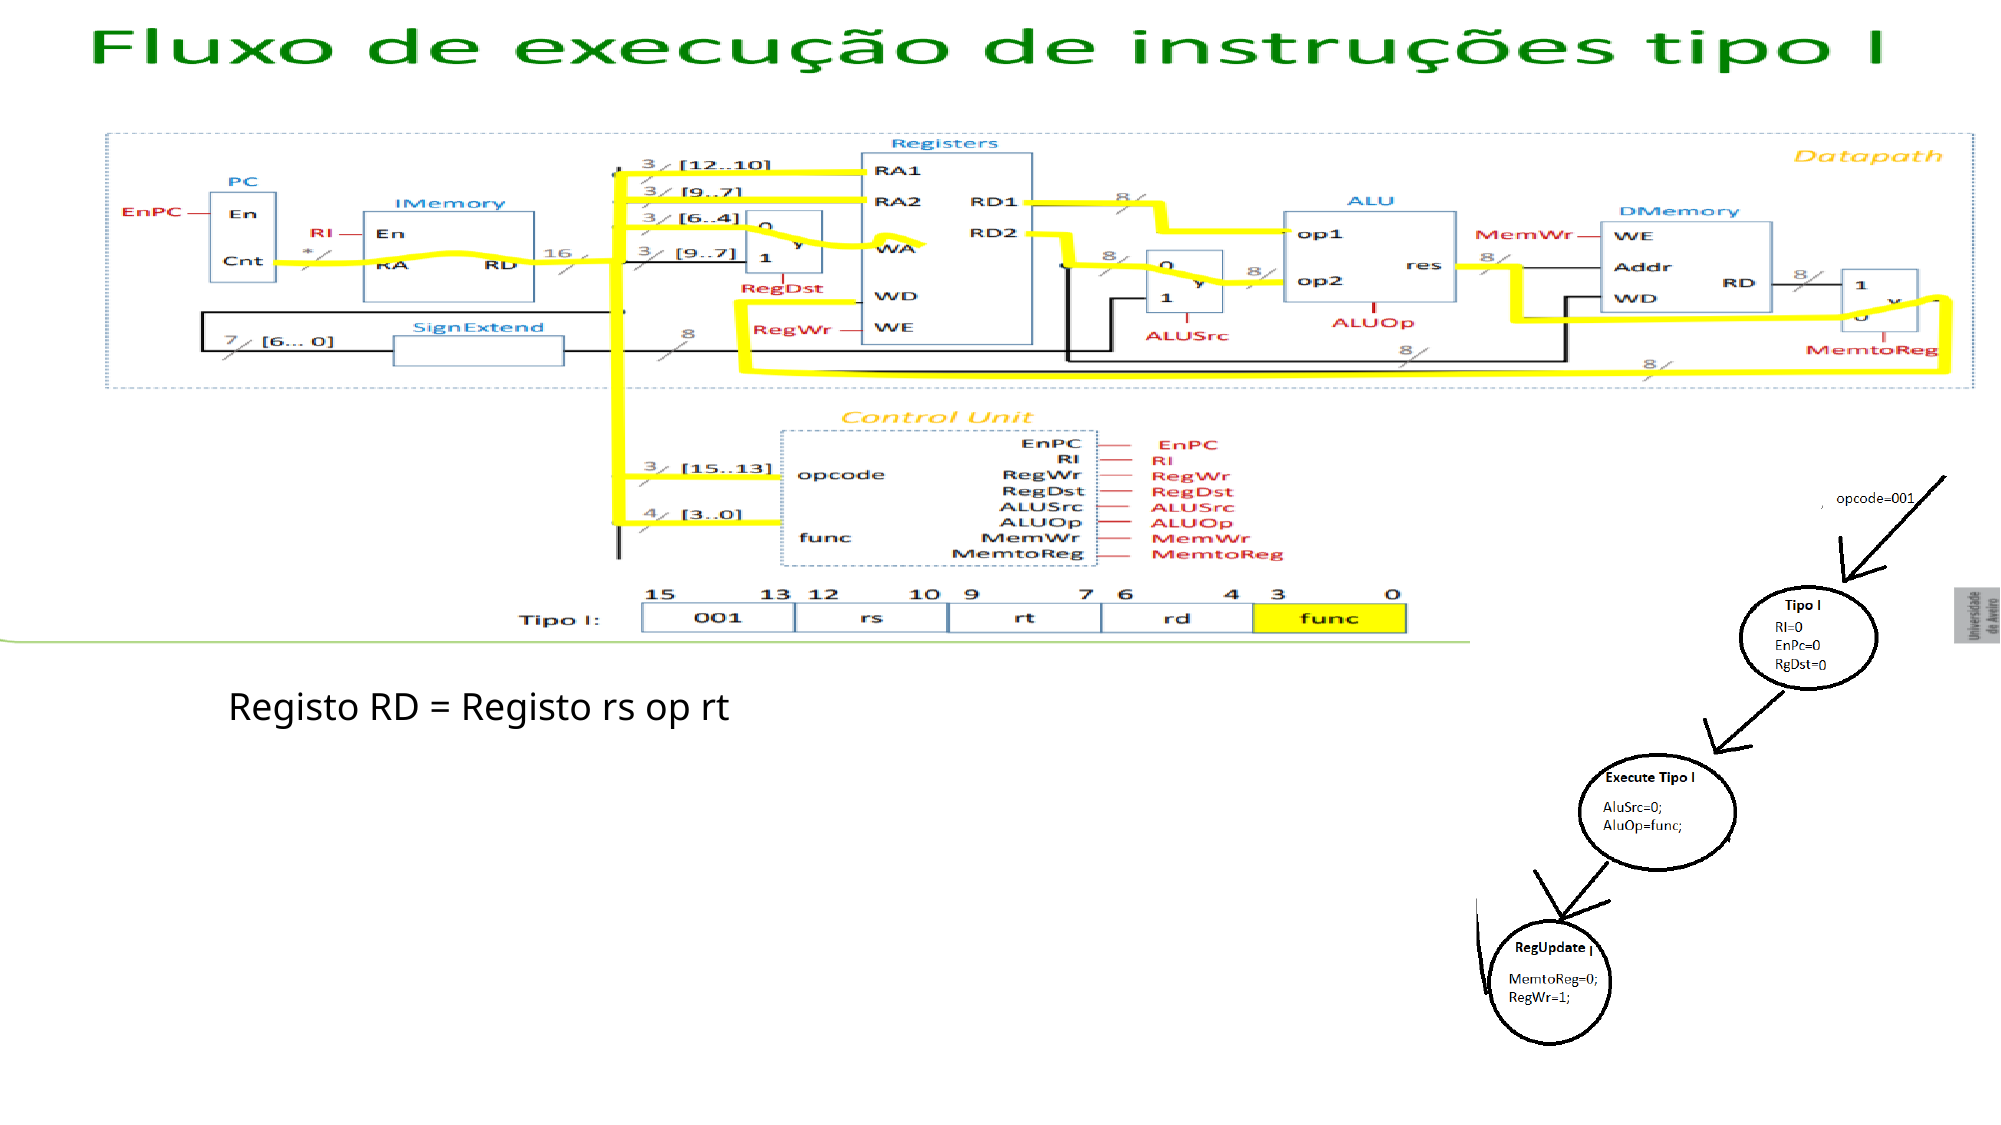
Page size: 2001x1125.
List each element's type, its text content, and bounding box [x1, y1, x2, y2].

text_box Registo RD = Registo rs op rt [213, 675, 780, 737]
picture [0, 0, 2000, 1125]
